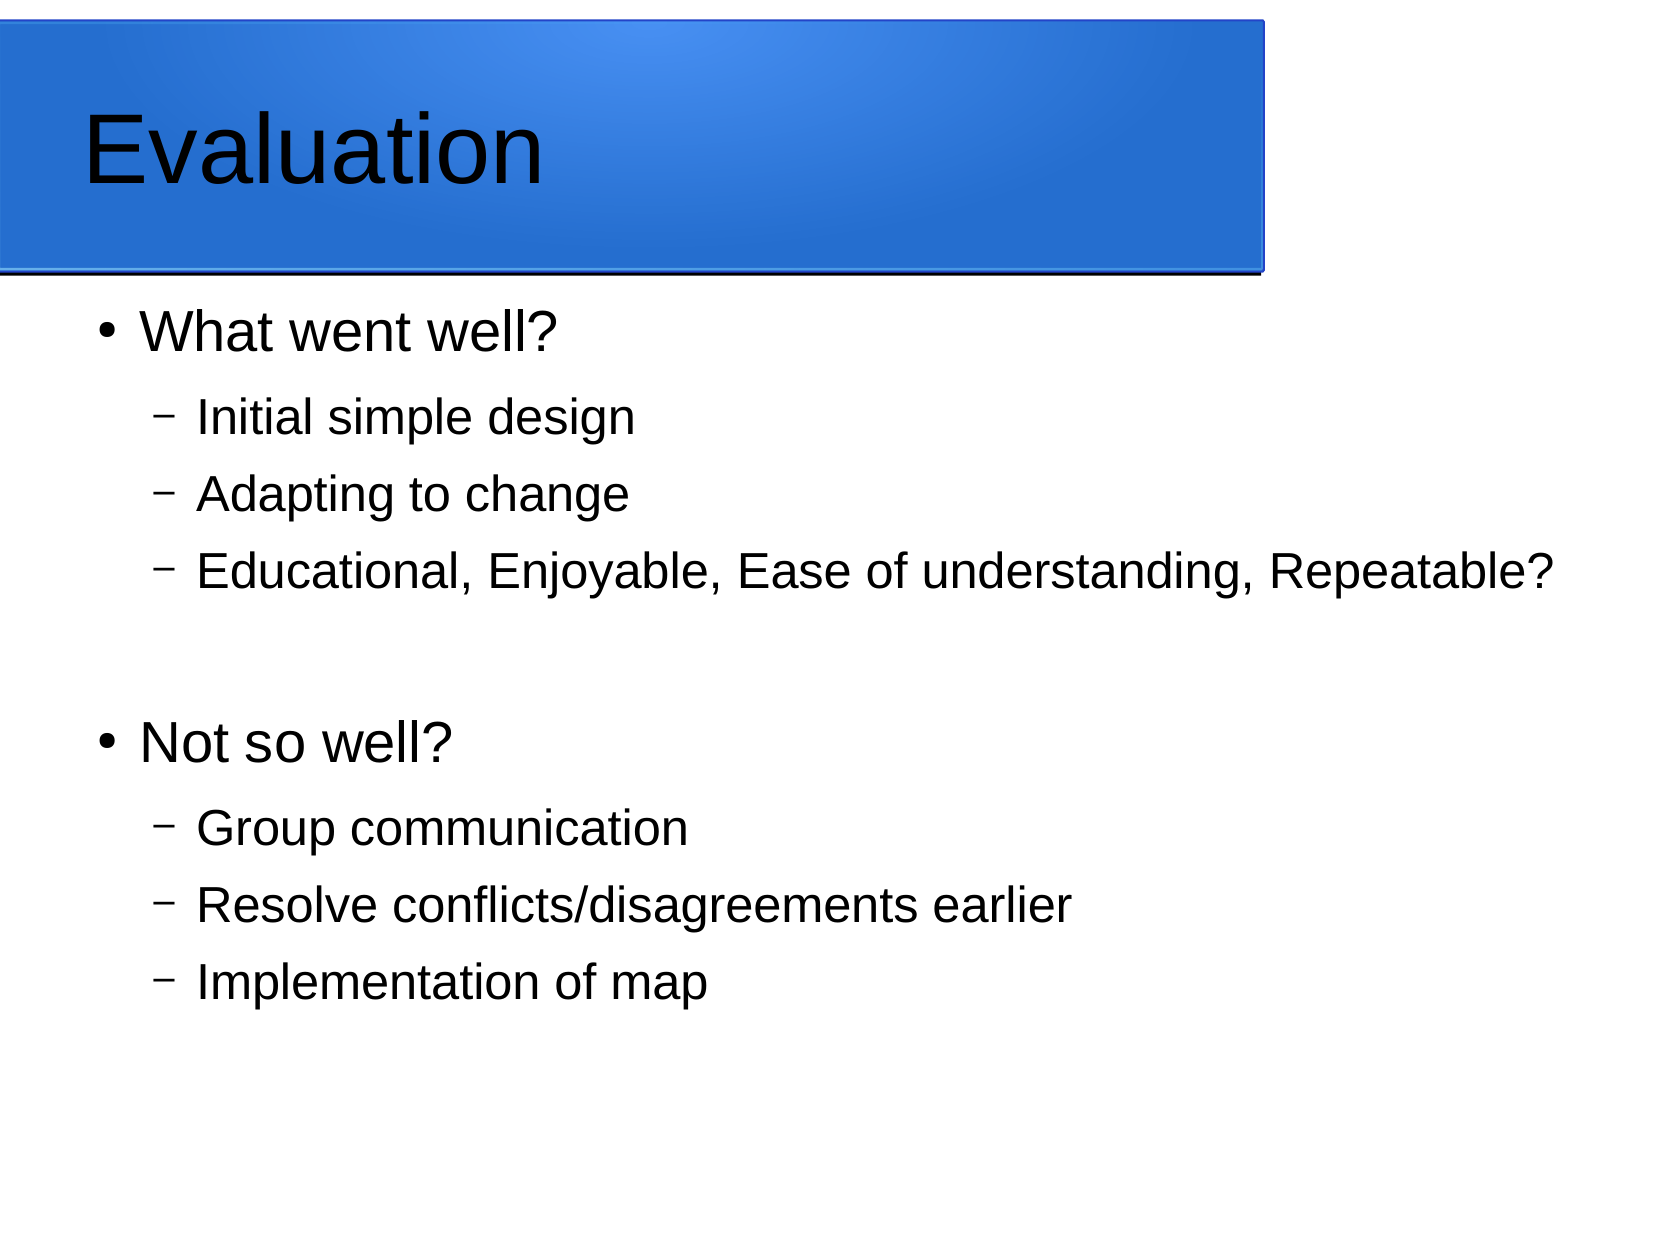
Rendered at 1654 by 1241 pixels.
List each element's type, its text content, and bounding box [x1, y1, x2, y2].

title Evaluation [82, 47, 1235, 252]
list What went well? Initial simple design Adapting to change Educational, Enjoyable, Ease of understanding, Repeatable? Not so well? Group communication Resolve conflicts/disagreements earlier Implementation of map [82, 299, 1571, 1019]
